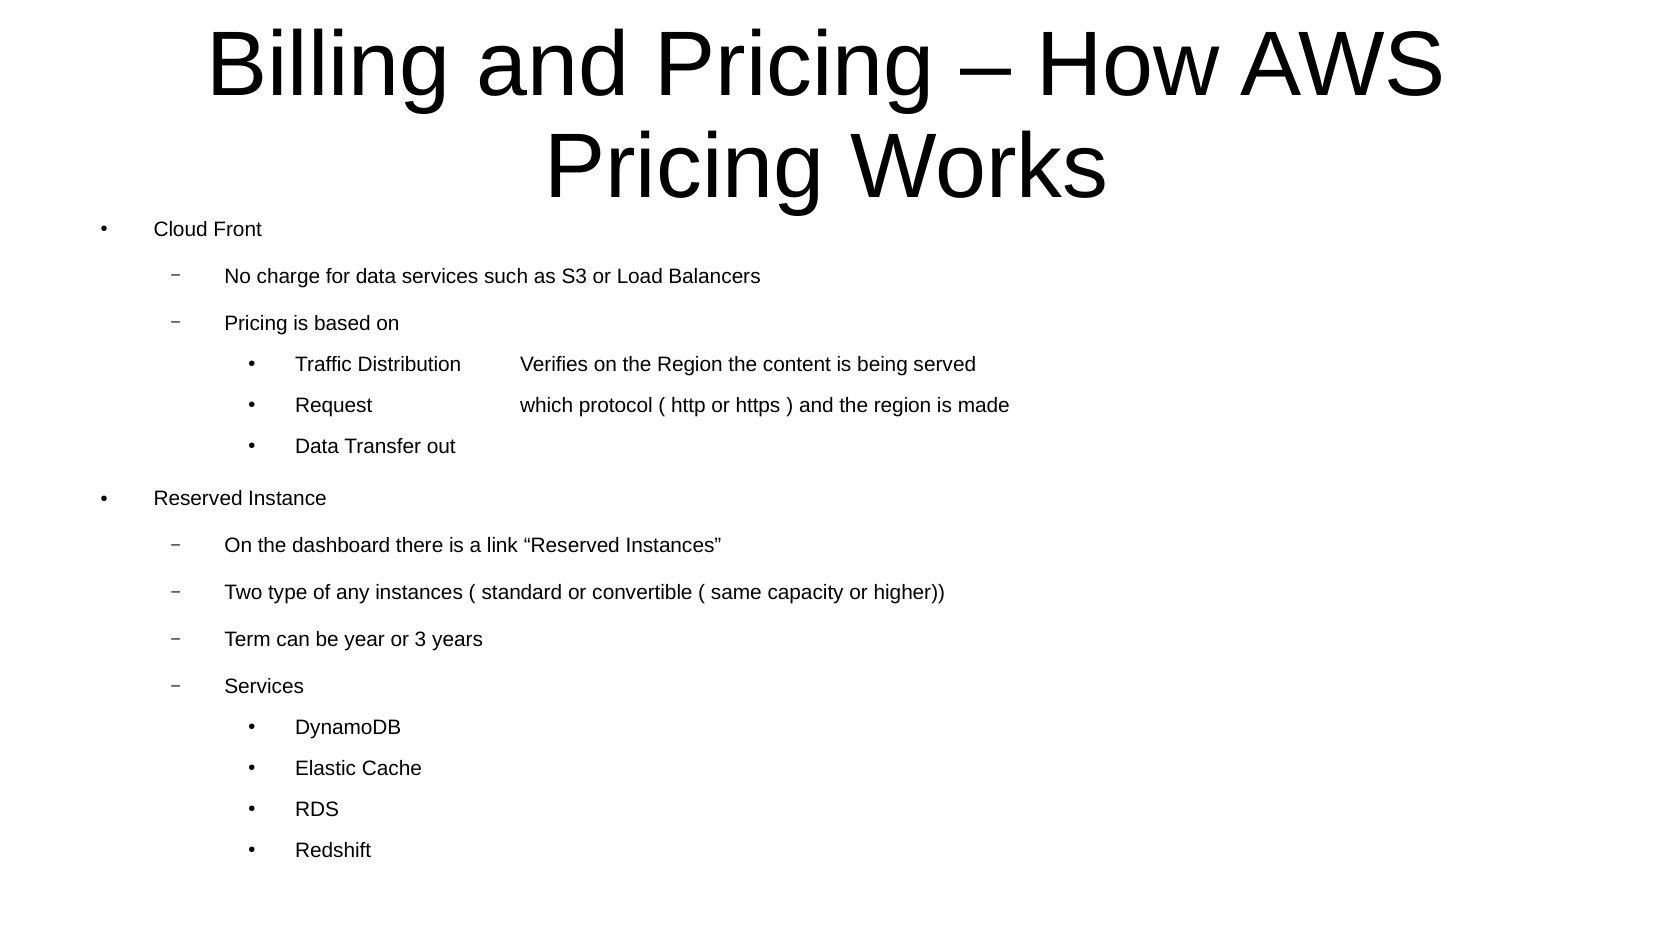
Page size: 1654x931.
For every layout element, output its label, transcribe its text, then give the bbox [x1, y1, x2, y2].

title Billing and Pricing – How AWS Pricing Works [82, 12, 1571, 217]
list Cloud Front No charge for data services such as S3 or Load Balancers Pricing is based on Traffic Distribution Verifies on the Region the content is being served Request which protocol ( http or https ) and the region is made Data Transfer out Reserved Instance On the dashboard there is a link “Reserved Instances” Two type of any instances ( standard or convertible ( same capacity or higher)) Term can be year or 3 years Services DynamoDB Elastic Cache RDS Redshift [82, 217, 1651, 916]
